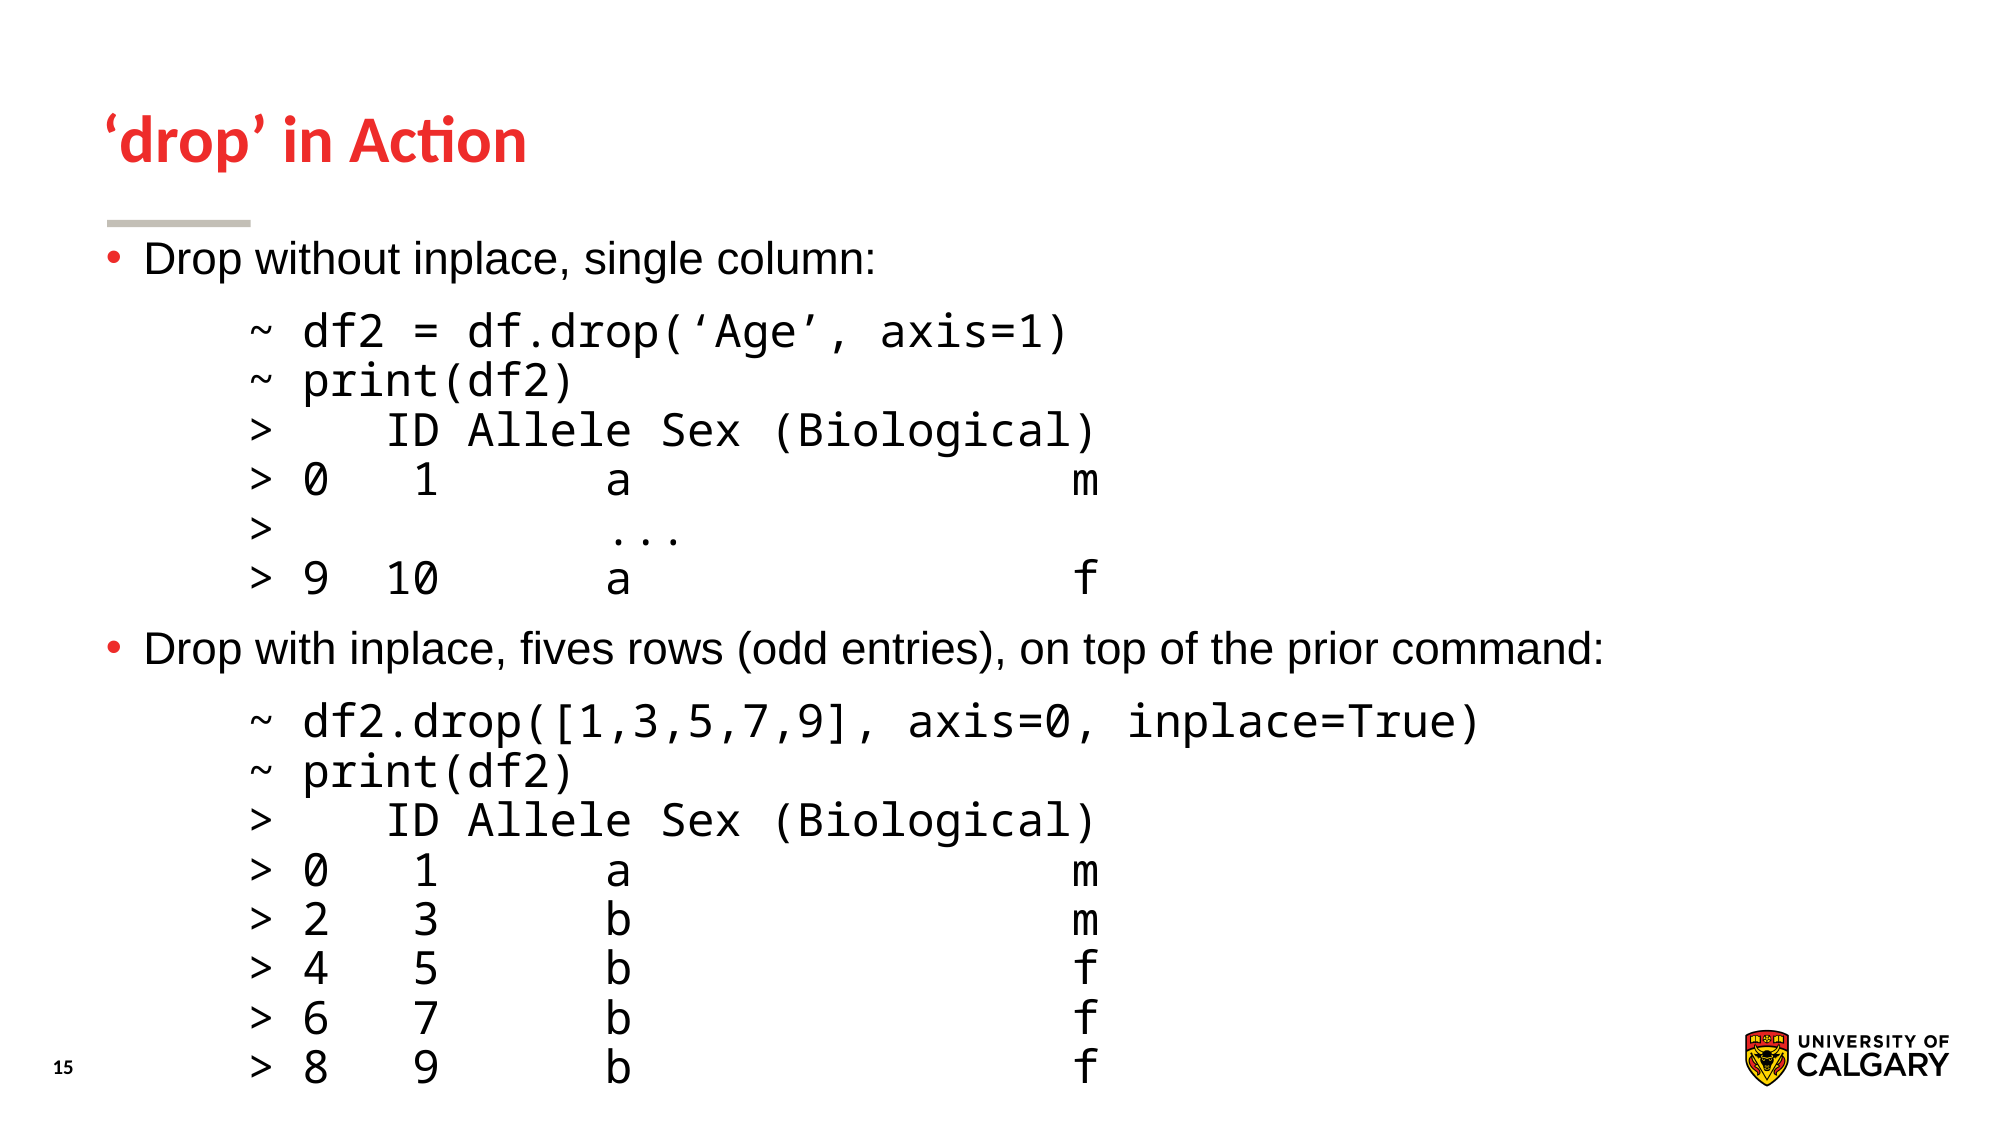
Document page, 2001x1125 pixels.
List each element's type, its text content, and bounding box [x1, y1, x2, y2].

title ‘drop’ in Action [87, 60, 1774, 222]
list Drop without inplace, single column: ~ df2 = df.drop(‘Age’, axis=1) ~ print(df2) > ID Allele Sex (Biological) > 0 1 a m > ... > 9 10 a f Drop with inplace, fives rows (odd entries), on top of the prior command: ~ df2.drop([1,3,5,7,9], axis=0, inplace=True) ~ print(df2) > ID Allele Sex (Biological) > 0 1 a m > 2 3 b m > 4 5 b f > 6 7 b f > 8 9 b f [91, 227, 1774, 941]
picture [1722, 1012, 1972, 1099]
